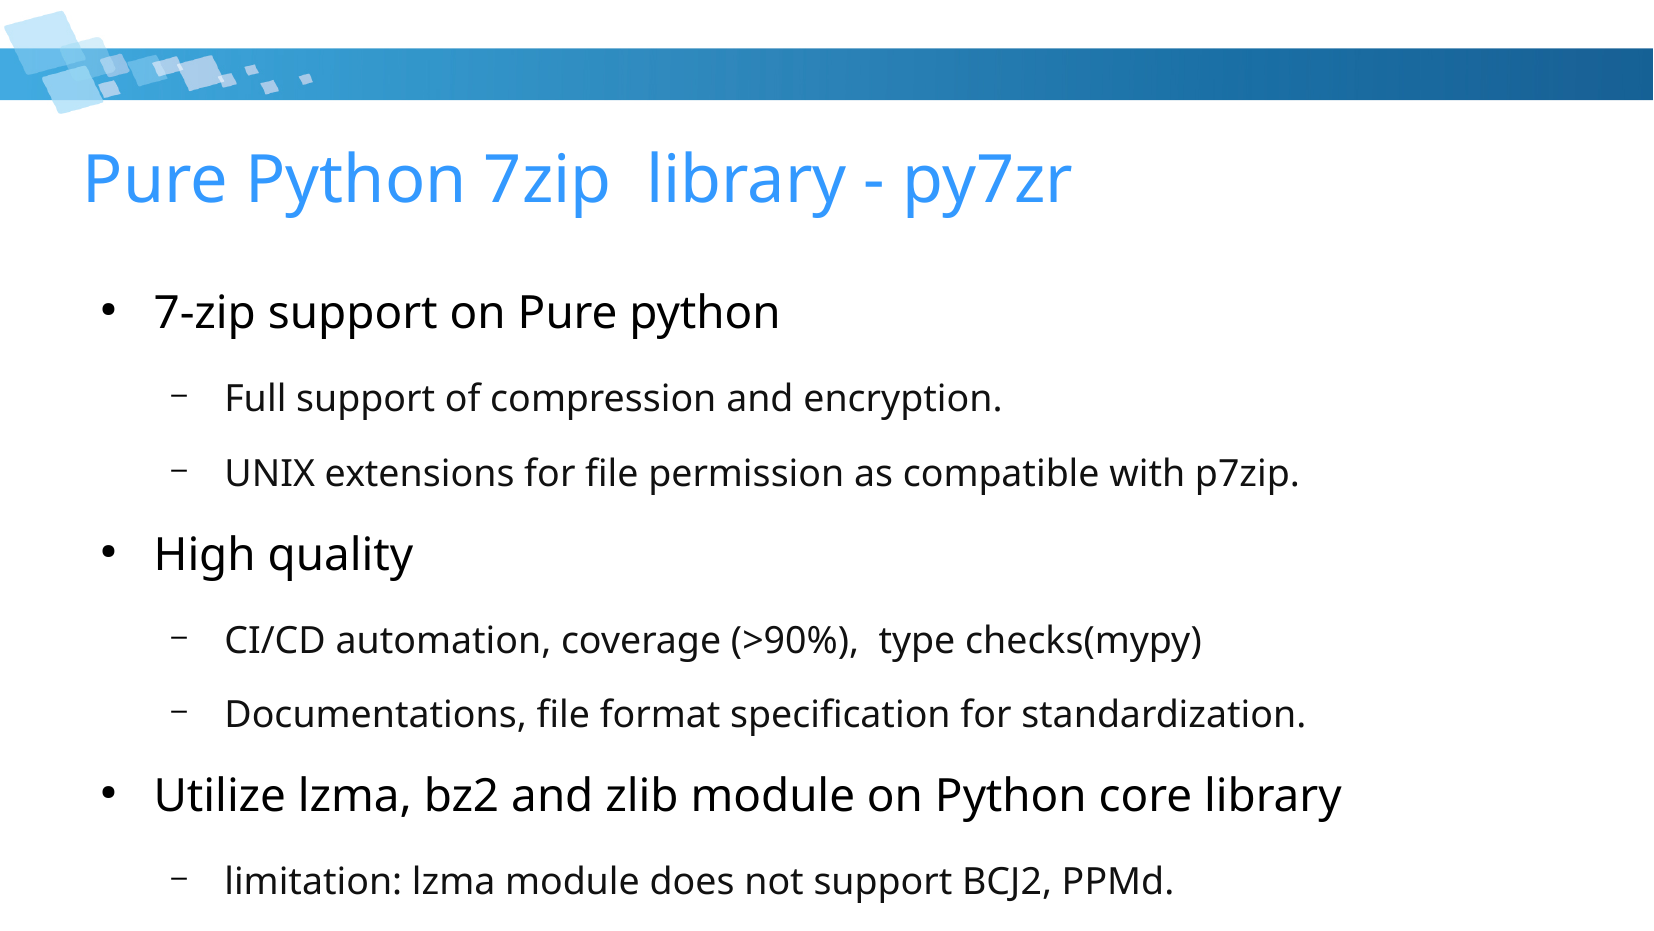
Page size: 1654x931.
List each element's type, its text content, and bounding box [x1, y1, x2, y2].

list 7-zip support on Pure python Full support of compression and encryption. UNIX extensions for file permission as compatible with p7zip. High quality CI/CD automation, coverage (>90%), type checks(mypy) Documentations, file format specification for standardization. Utilize lzma, bz2 and zlib module on Python core library limitation: lzma module does not support BCJ2, PPMd. Addtional support of ZStandard(zstd), AES(cryptodome) [82, 279, 1571, 911]
picture [0, 0, 1653, 929]
title Pure Python 7zip library - py7zr [82, 99, 1571, 255]
